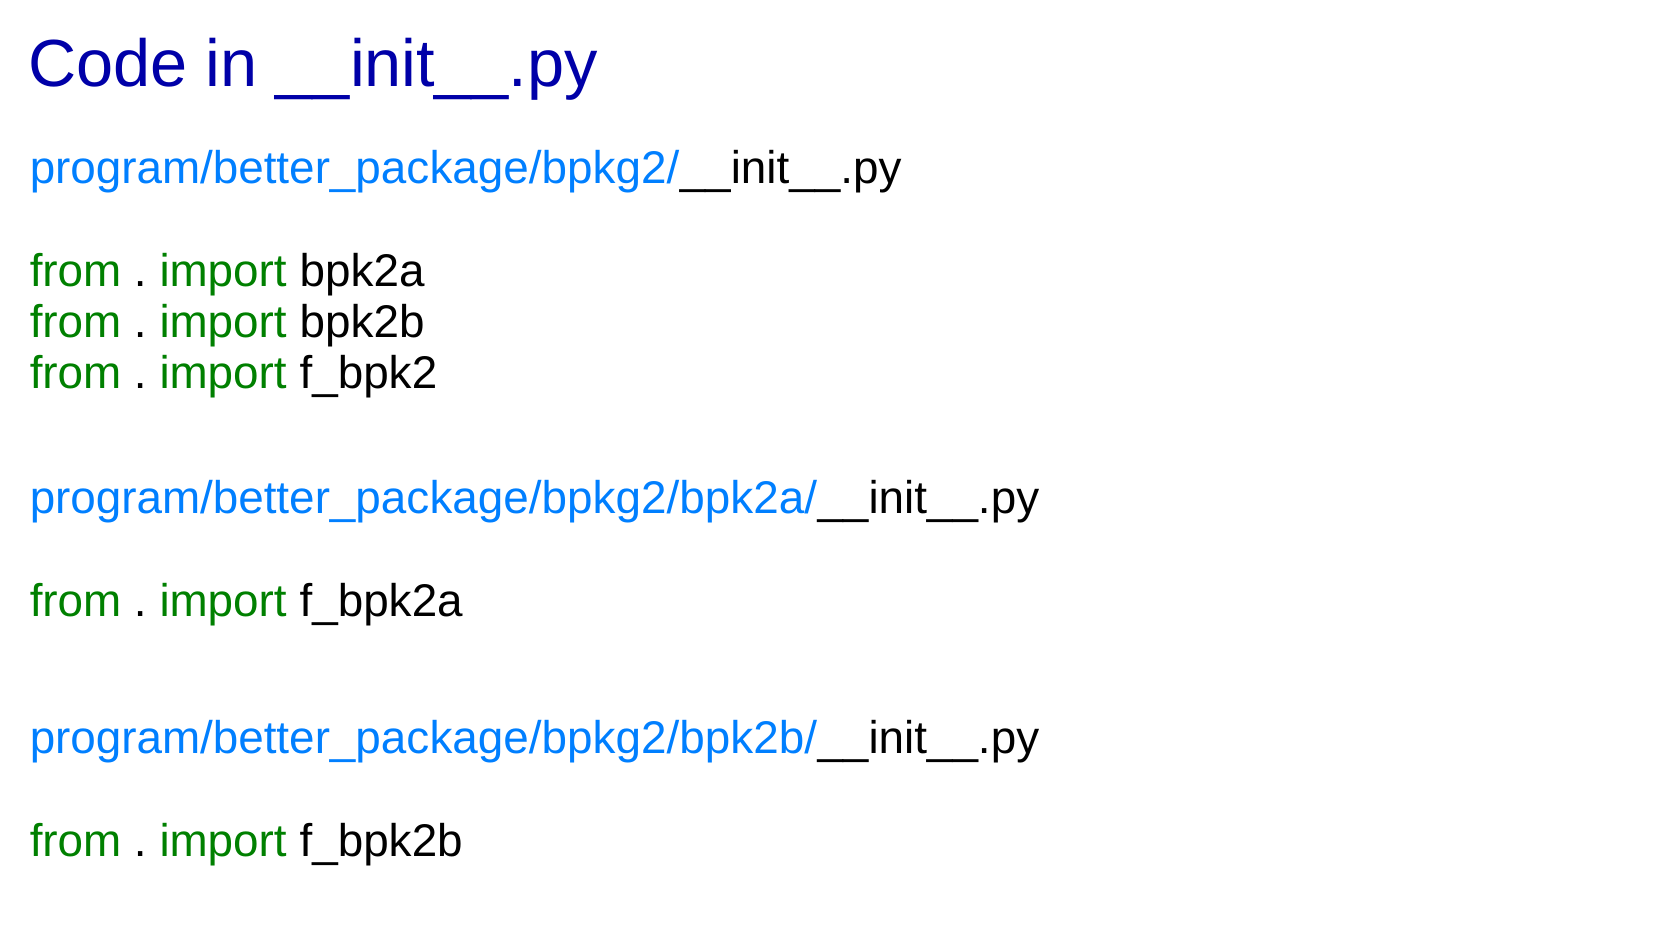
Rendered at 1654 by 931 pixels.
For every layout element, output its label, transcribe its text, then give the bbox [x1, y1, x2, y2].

title Code in __init__.py [28, 21, 1626, 106]
text_box program/better_package/bpkg2/bpk2a/__init__.py from . import f_bpk2a [15, 465, 1096, 633]
text_box program/better_package/bpkg2/bpk2b/__init__.py from . import f_bpk2b [15, 705, 1096, 873]
text_box program/better_package/bpkg2/__init__.py from . import bpk2a from . import bpk2b from . import f_bpk2 [15, 135, 946, 406]
